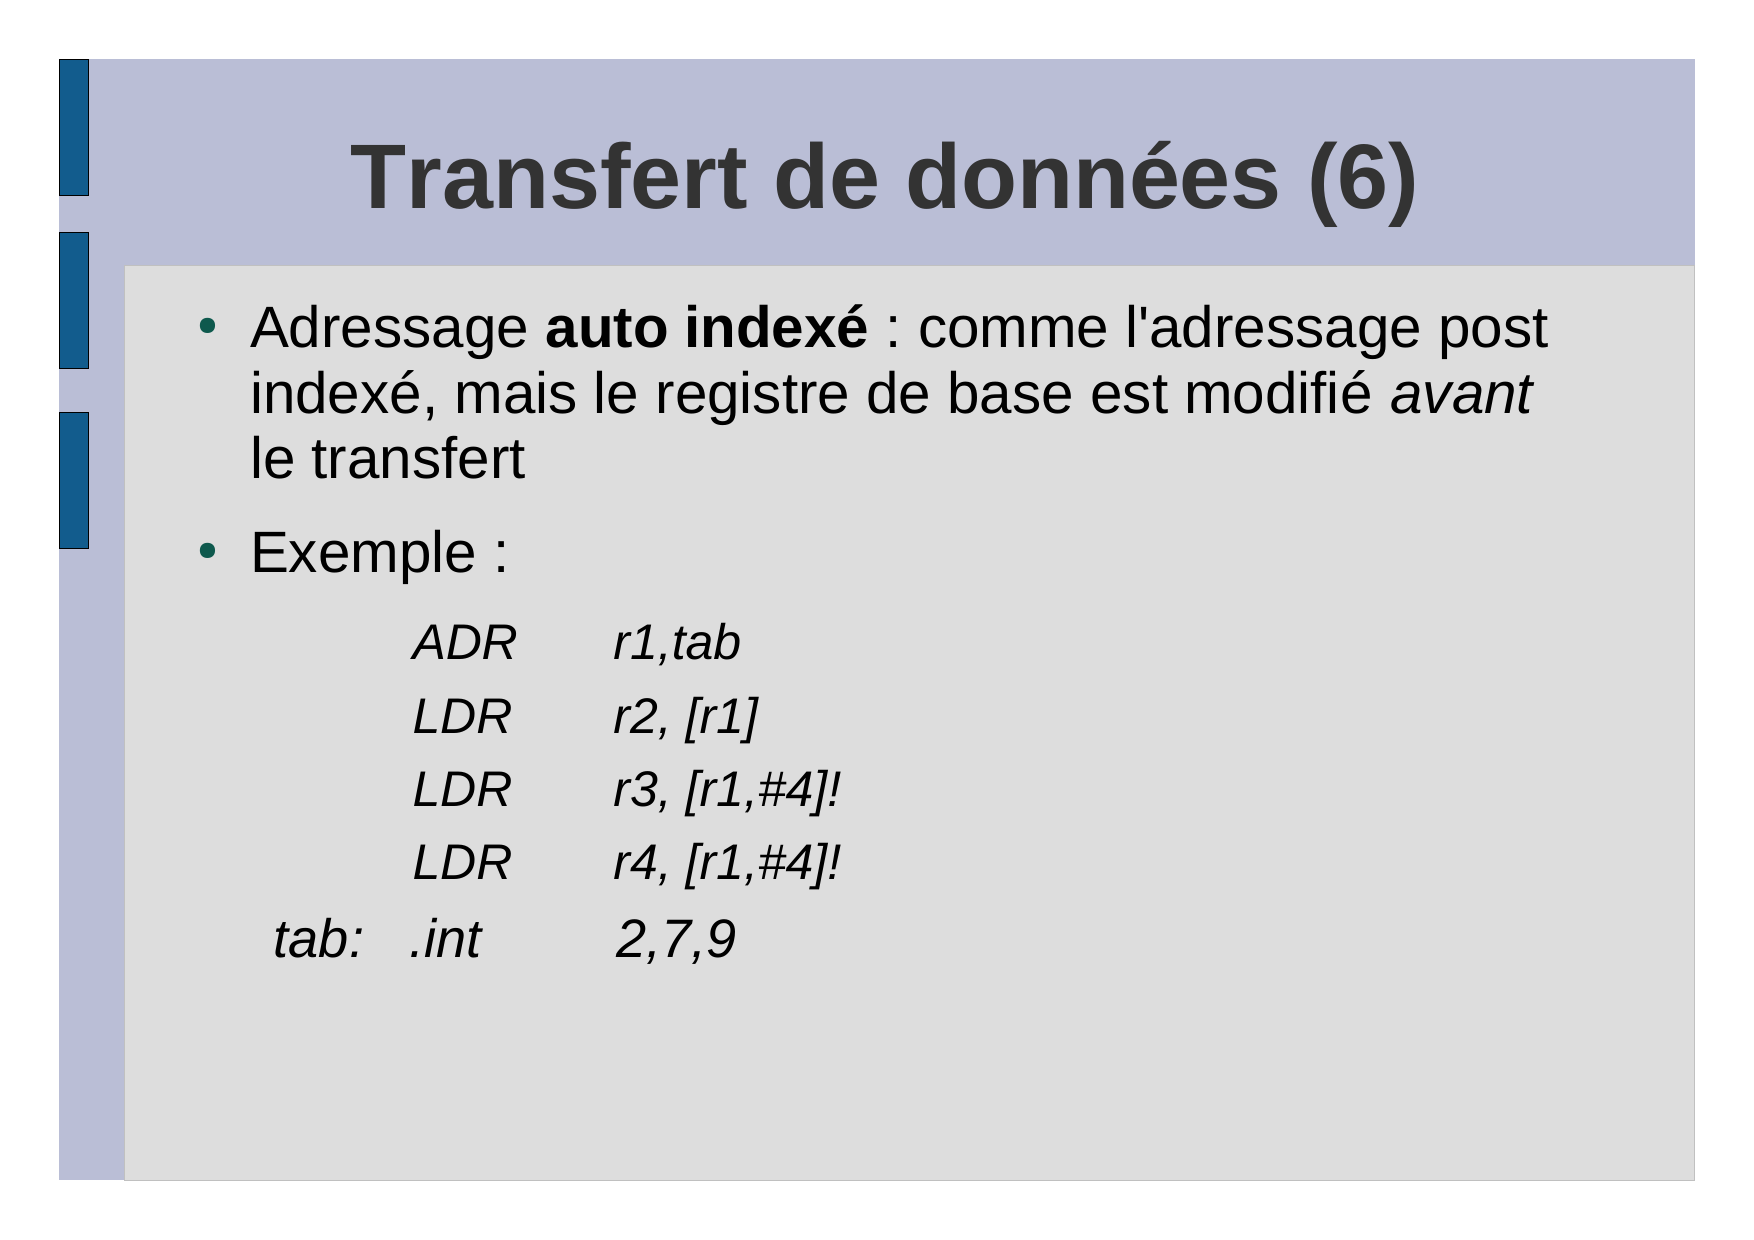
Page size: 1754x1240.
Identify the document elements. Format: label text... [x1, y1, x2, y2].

list Adressage auto indexé : comme l'adressage post indexé, mais le registre de base est modifié avant le transfert Exemple : ADR r1,tab LDR r2, [r1] LDR r3, [r1,#4]! LDR r4, [r1,#4]! tab: .int 2,7,9 [179, 295, 1577, 1093]
title Transfert de données (6) [118, 88, 1654, 266]
